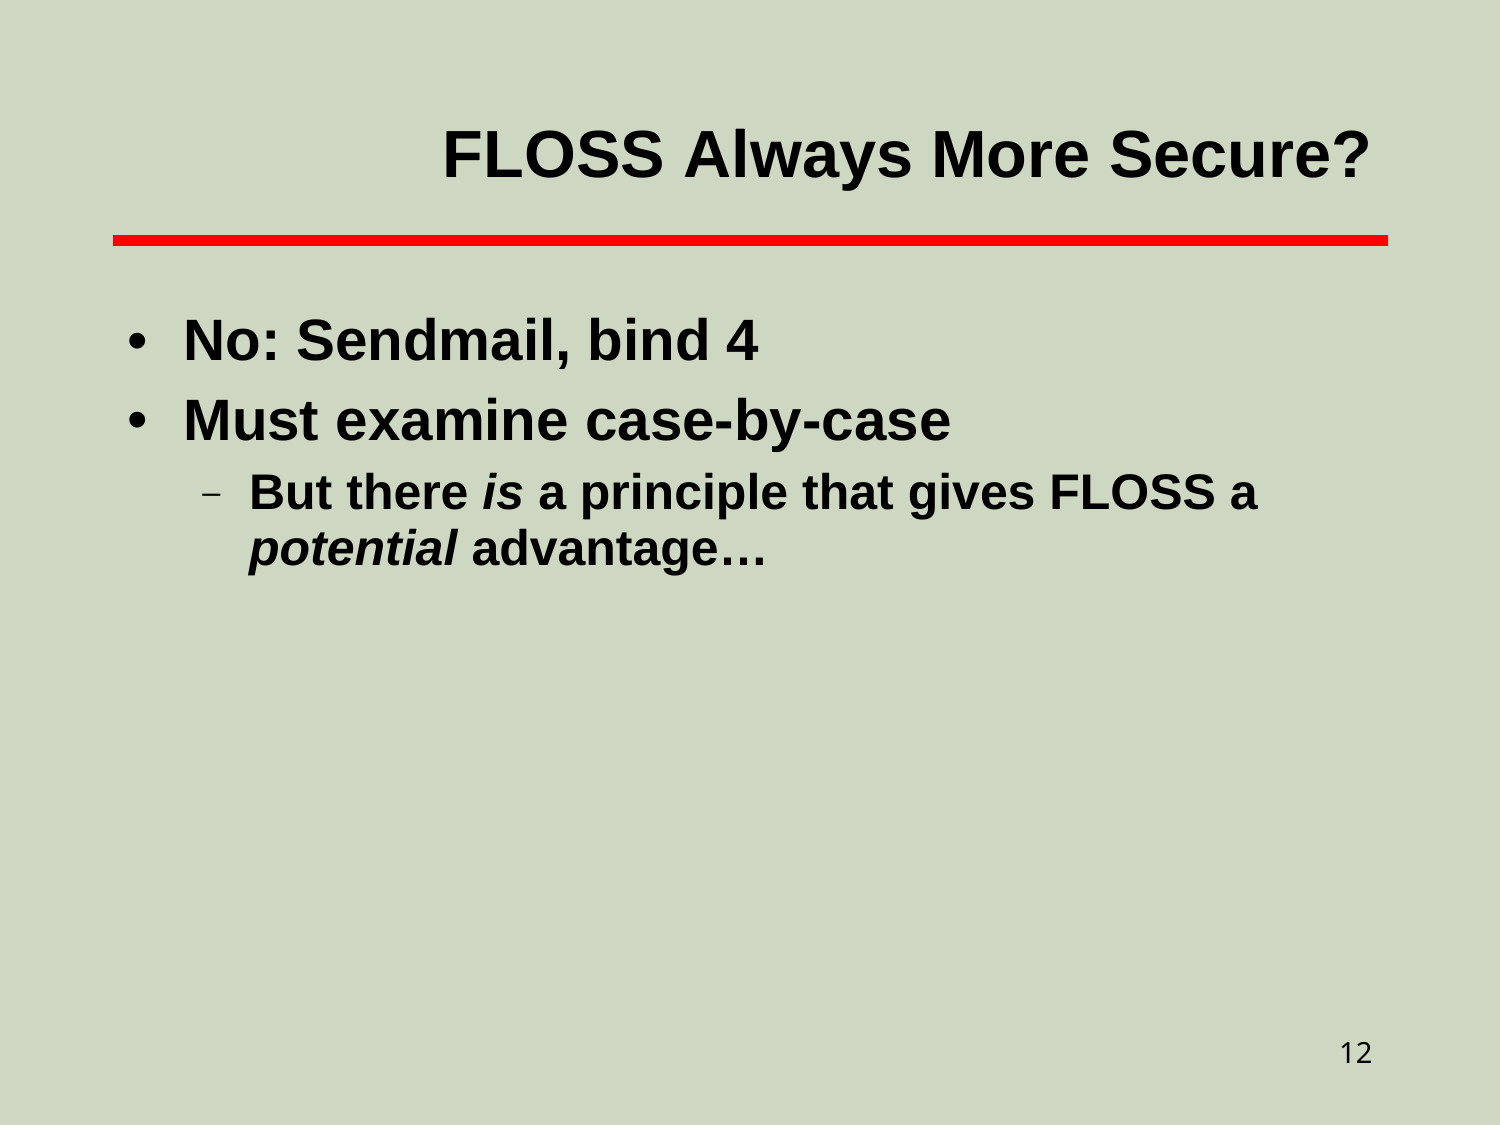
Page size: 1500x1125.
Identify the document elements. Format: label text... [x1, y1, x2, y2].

list No: Sendmail, bind 4 Must examine case-by-case But there is a principle that gives FLOSS a potential advantage… [112, 299, 1388, 1000]
title FLOSS Always More Secure? [337, 85, 1388, 224]
